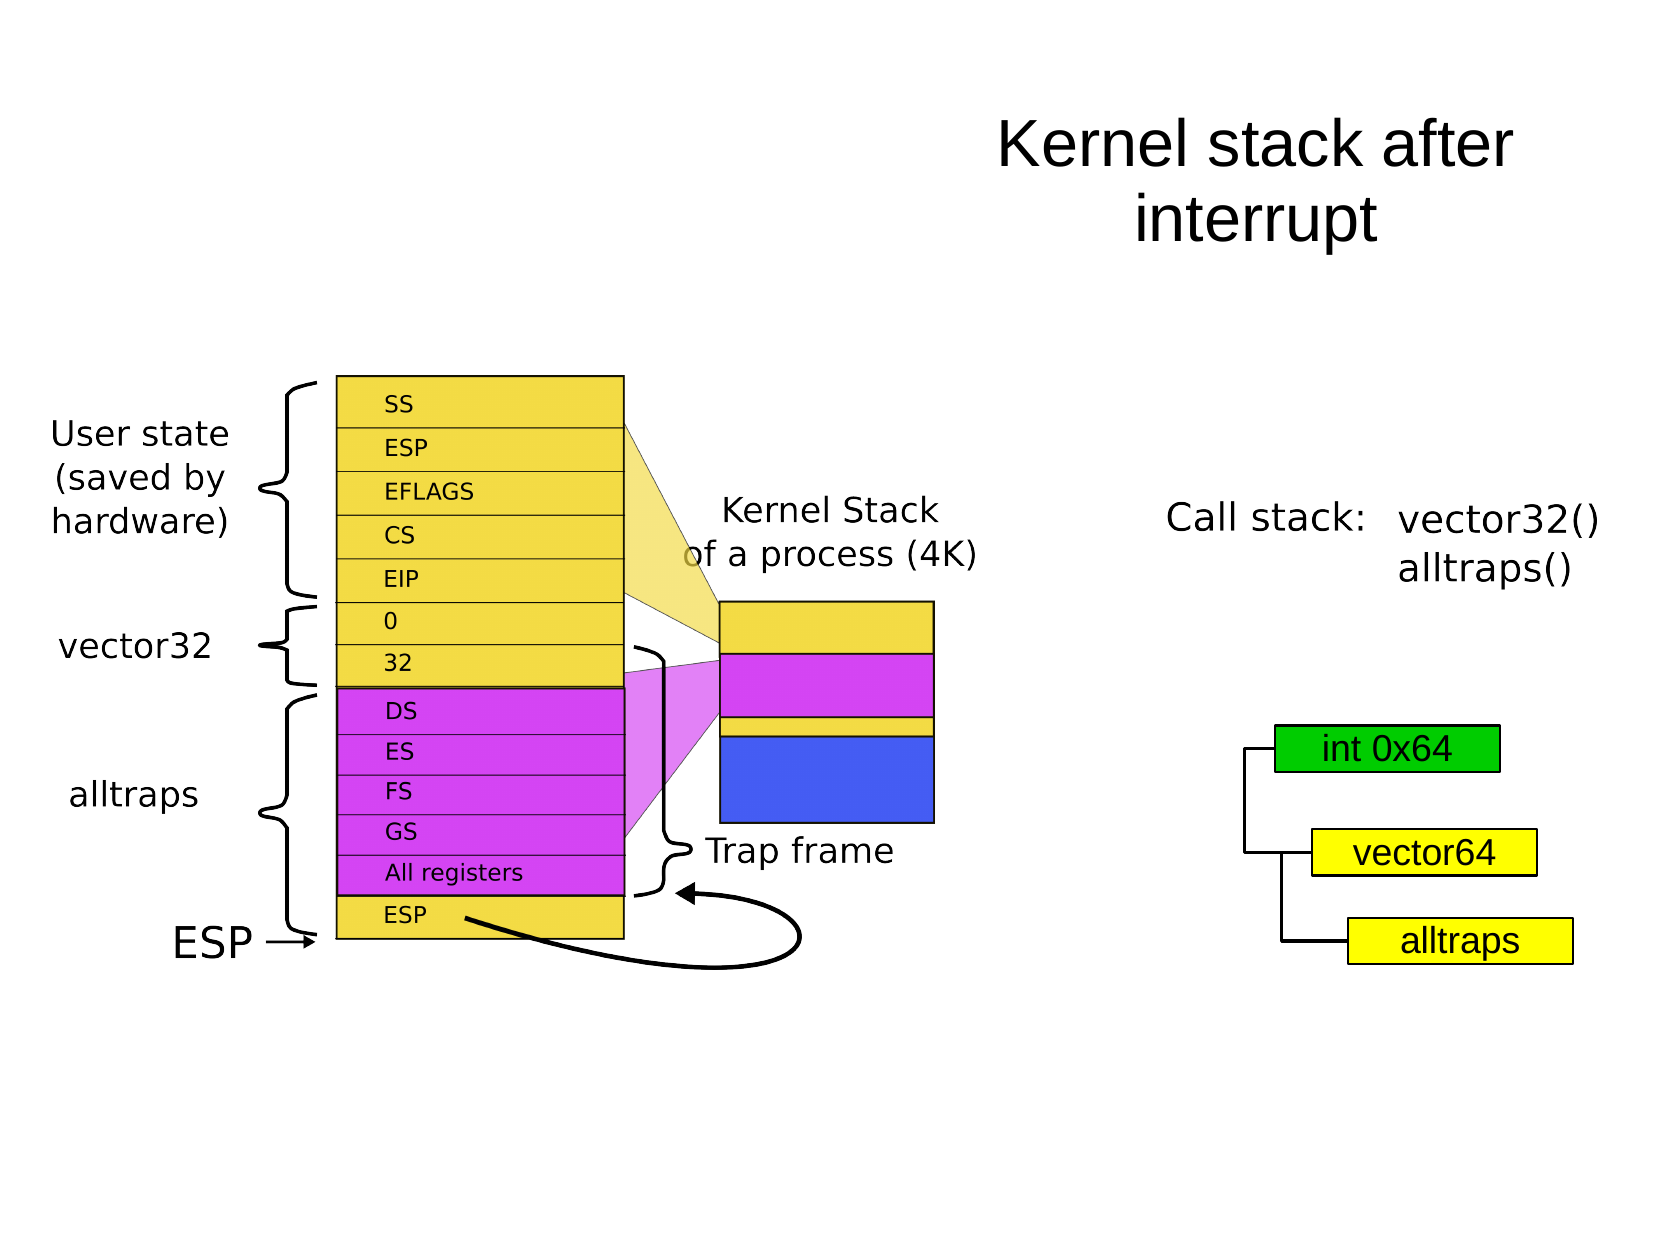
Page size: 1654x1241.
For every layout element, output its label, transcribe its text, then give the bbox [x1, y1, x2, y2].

picture [53, 375, 1597, 971]
list Kernel stack after interrupt [900, 105, 1613, 301]
text_box int 0x64 [1274, 725, 1500, 772]
text_box alltraps [1347, 917, 1573, 965]
text_box vector64 [1312, 829, 1538, 876]
